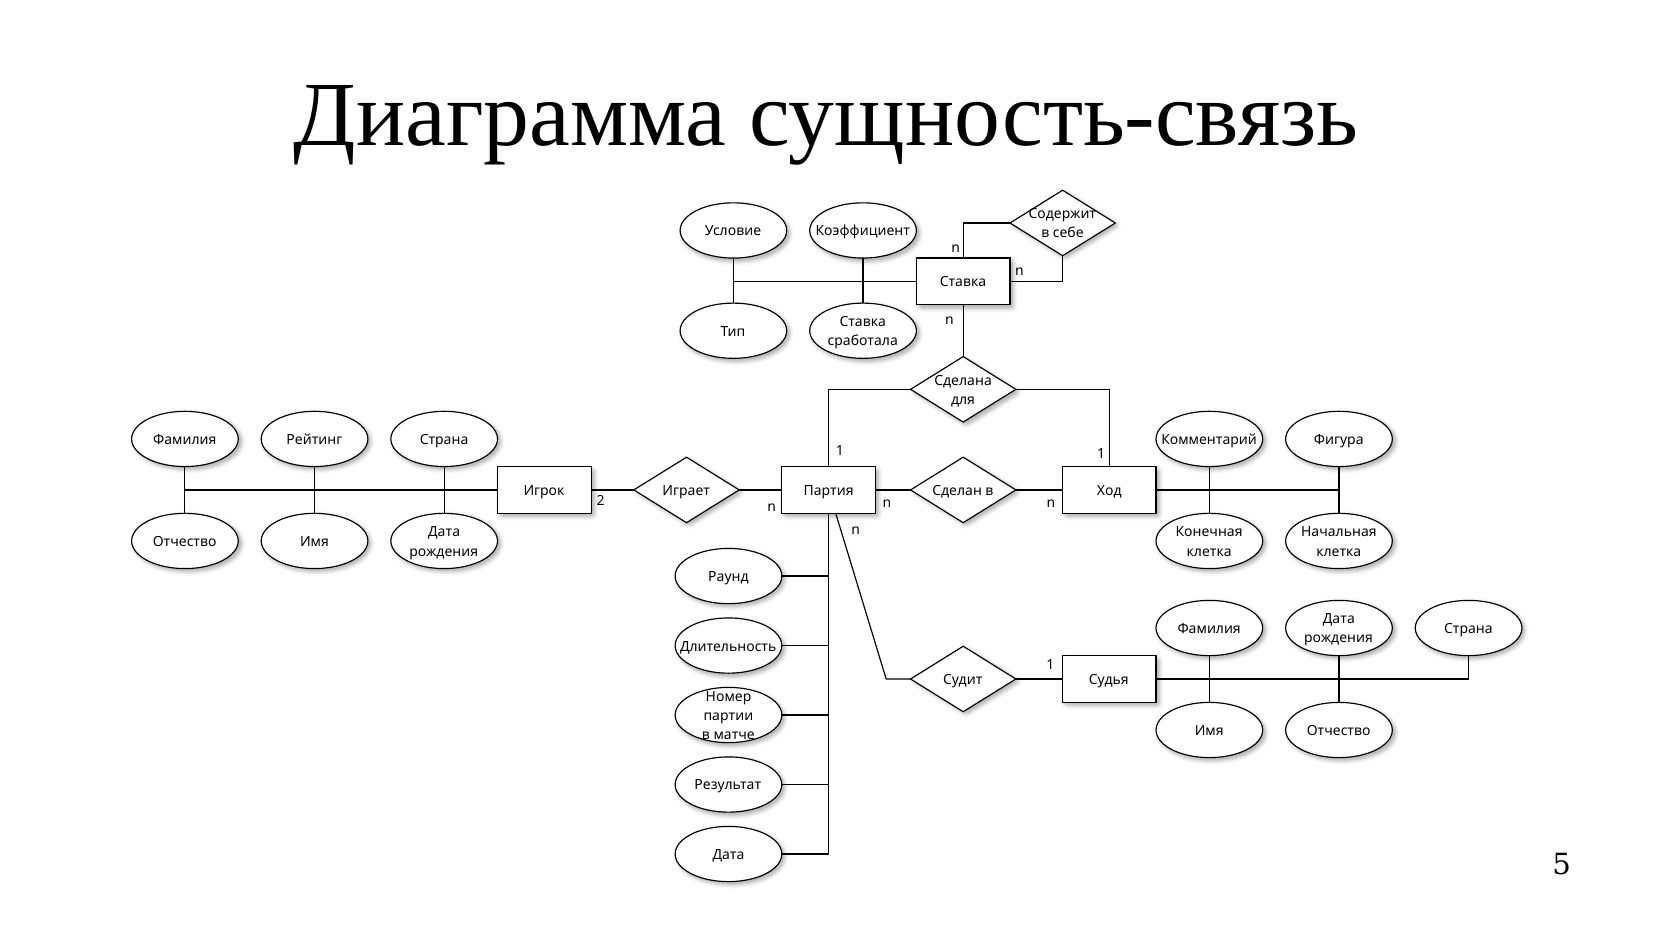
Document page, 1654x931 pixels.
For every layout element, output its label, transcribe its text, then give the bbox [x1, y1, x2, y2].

picture [112, 171, 1542, 901]
title Диаграмма сущность-связь [82, 37, 1571, 193]
